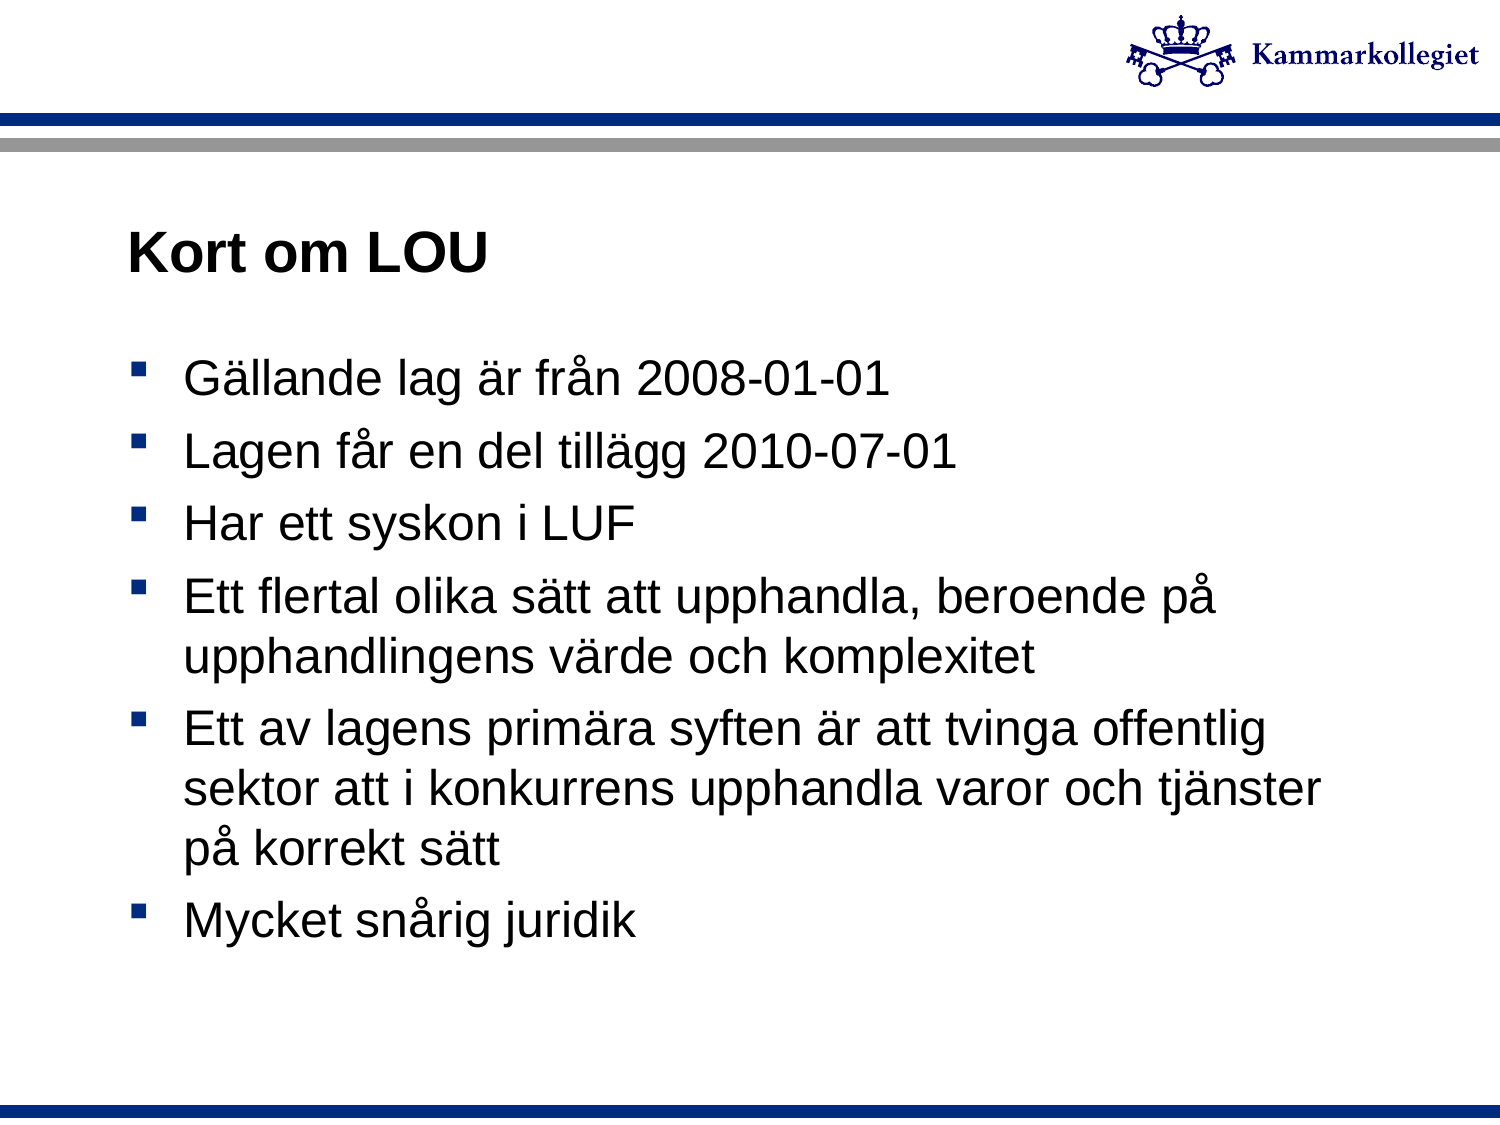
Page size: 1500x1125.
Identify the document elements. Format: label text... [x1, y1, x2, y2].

title Kort om LOU [112, 172, 1388, 327]
list Gällande lag är från 2008-01-01 Lagen får en del tillägg 2010-07-01 Har ett syskon i LUF Ett flertal olika sätt att upphandla, beroende på upphandlingens värde och komplexitet Ett av lagens primära syften är att tvinga offentlig sektor att i konkurrens upphandla varor och tjänster på korrekt sätt Mycket snårig juridik [112, 337, 1388, 1026]
